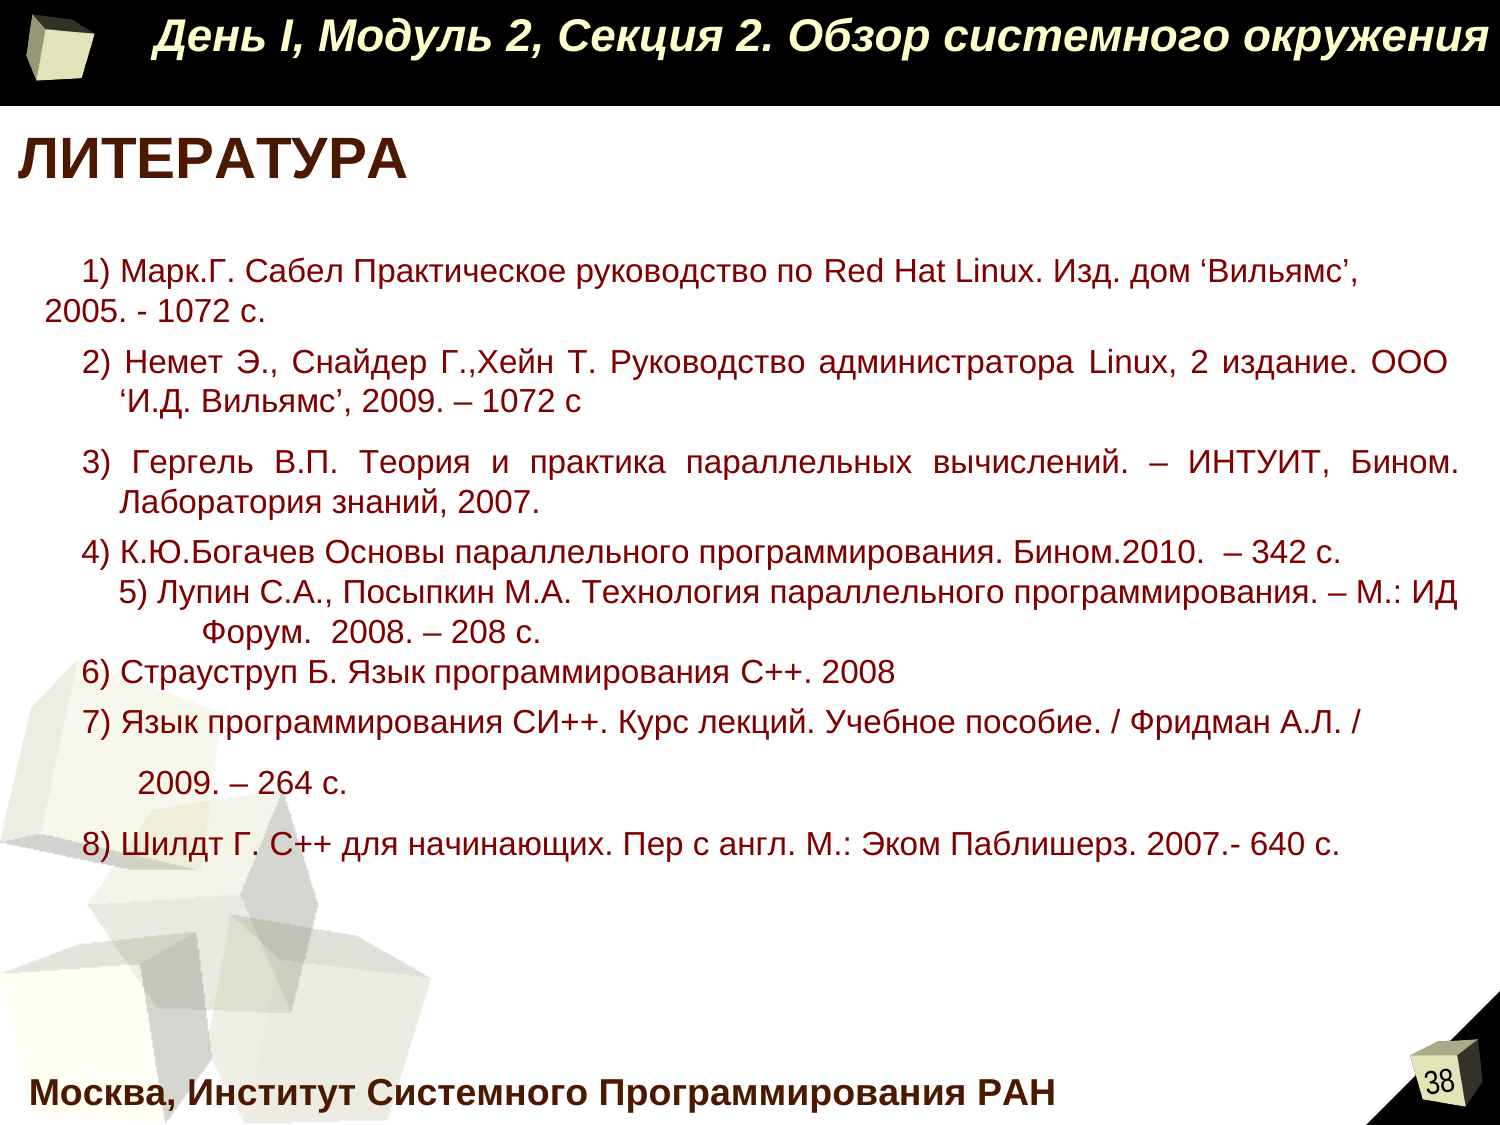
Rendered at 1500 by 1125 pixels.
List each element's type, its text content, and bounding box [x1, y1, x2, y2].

text_box 1) Марк.Г. Сабел Практическое руководство по Red Hat Linux. Изд. дом ‘Вильямс’, 2005. - 1072 c. 2) Немет Э., Снайдер Г.,Хейн Т. Руководство администратора Linux, 2 издание. ООО ‘И.Д. Вильямс’, 2009. – 1072 с 3) Гергель В.П. Теория и практика параллельных вычислений. – ИНТУИТ, Бином. Лаборатория знаний, 2007. 4) К.Ю.Богачев Основы параллельного программирования. Бином.2010. – 342 с. 5) Лупин С.А., Посыпкин М.А. Технология параллельного программирования. – М.: ИД Форум. 2008. – 208 с. 6) Страуструп Б. Язык программирования C++. 2008 7) Язык программирования СИ++. Курс лекций. Учебное пособие. / Фридман А.Л. / 2009. – 264 с. 8) Шилдт Г. C++ для начинающих. Пер с англ. М.: Эком Паблишерз. 2007.- 640 с. [29, 242, 1477, 1069]
picture [423, 1088, 433, 1102]
picture [0, 659, 433, 1125]
text_box ЛИТЕРАТУРА [4, 112, 1500, 198]
